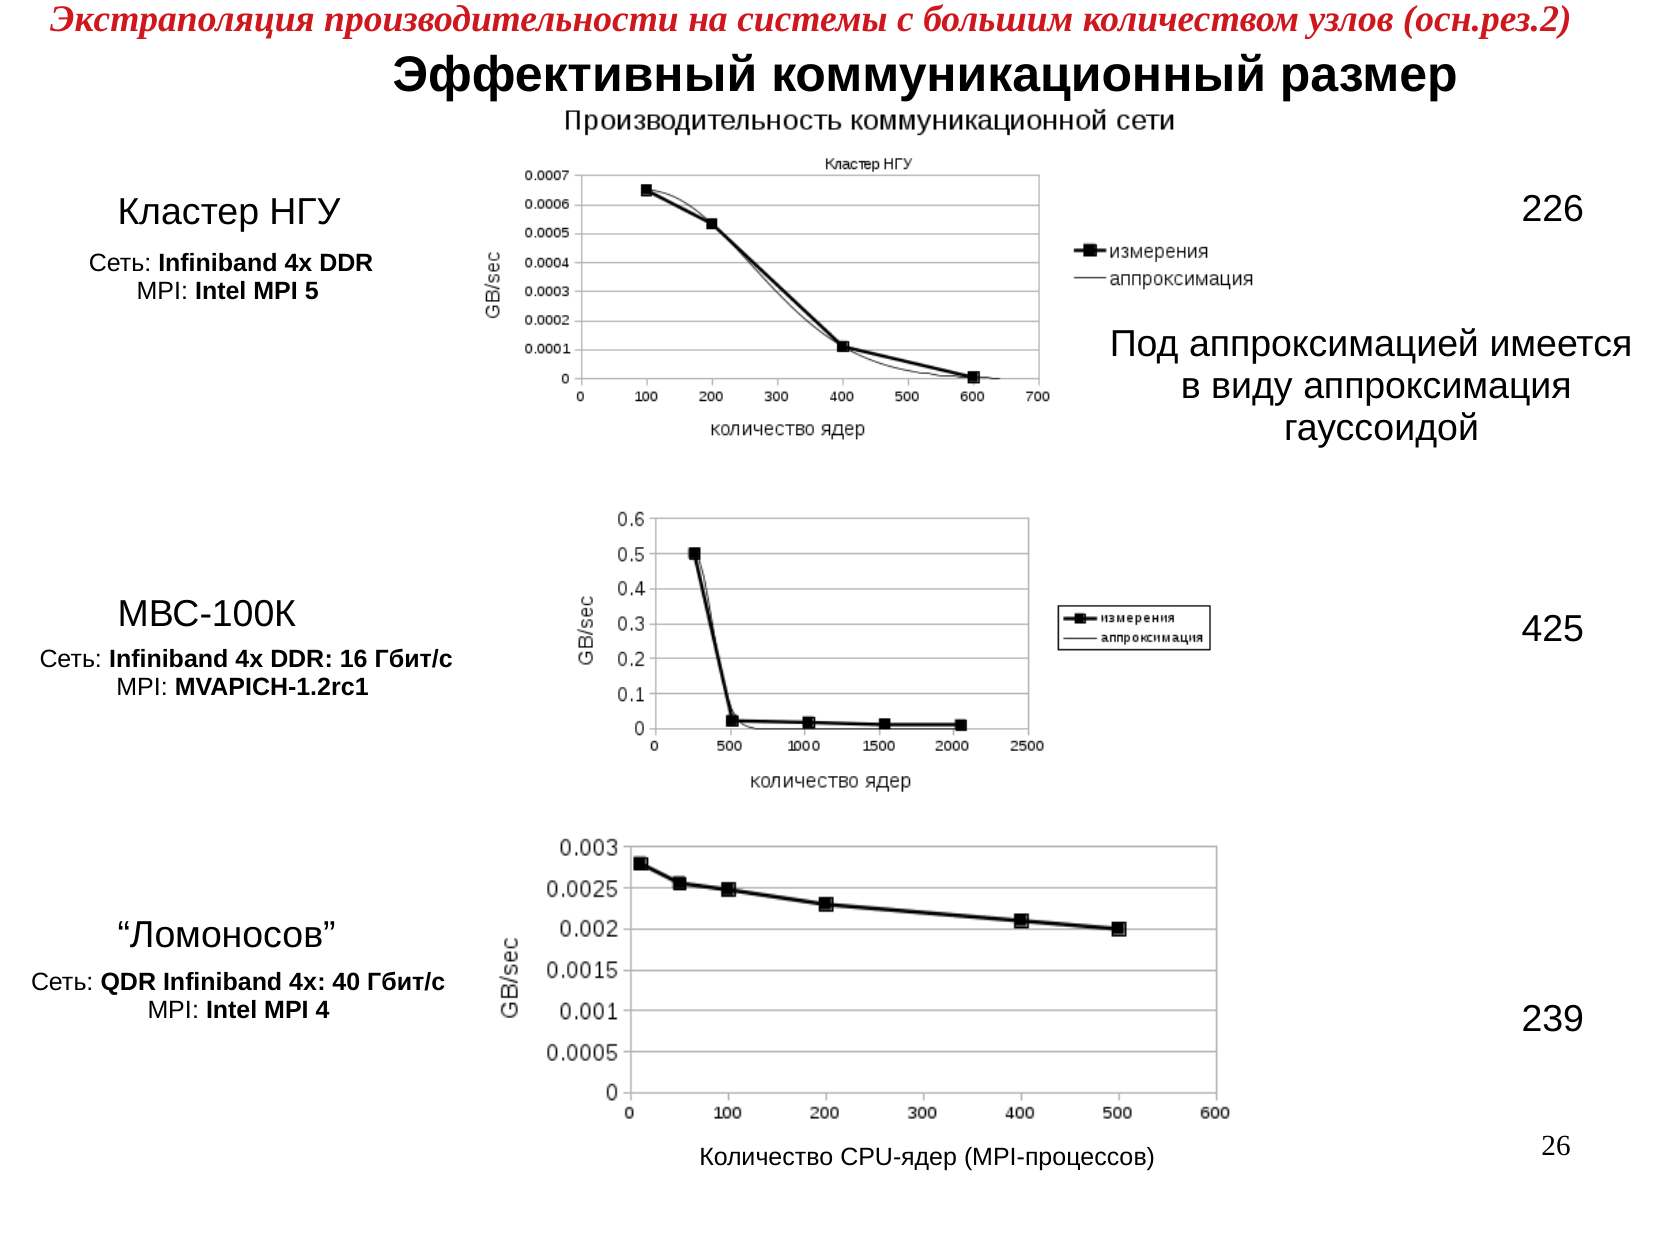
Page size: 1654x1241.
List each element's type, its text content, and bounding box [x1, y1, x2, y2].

text_box “Ломоносов” [102, 906, 371, 960]
text_box Эффективный коммуникационный размер [355, 108, 1496, 180]
picture [471, 180, 1270, 445]
text_box 226 [1506, 180, 1599, 237]
picture [465, 822, 1246, 1195]
picture [549, 495, 1218, 816]
text_box Под аппроксимацией имеется в виду аппроксимация гауссоидой [1095, 315, 1654, 456]
text_box 239 [1506, 990, 1599, 1047]
text_box Сеть: Infiniband 4x DDR: 16 Гбит/с MPI: MVAPICH-1.2rc1 [0, 637, 547, 727]
text_box Сеть: Infiniband 4x DDR MPI: Intel MPI 5 [25, 241, 431, 331]
text_box Кластер НГУ [102, 182, 356, 240]
text_box Экcтраполяция производительности на системы с большим количеством узлов (осн.рез.2) [35, 0, 1654, 108]
text_box 425 [1506, 600, 1599, 657]
text_box МВС-100К [102, 585, 311, 637]
text_box Сеть: QDR Infiniband 4x: 40 Гбит/с MPI: Intel MPI 4 [0, 960, 465, 1050]
text_box Количество CPU-ядер (MPI-процессов) [684, 1135, 1171, 1179]
